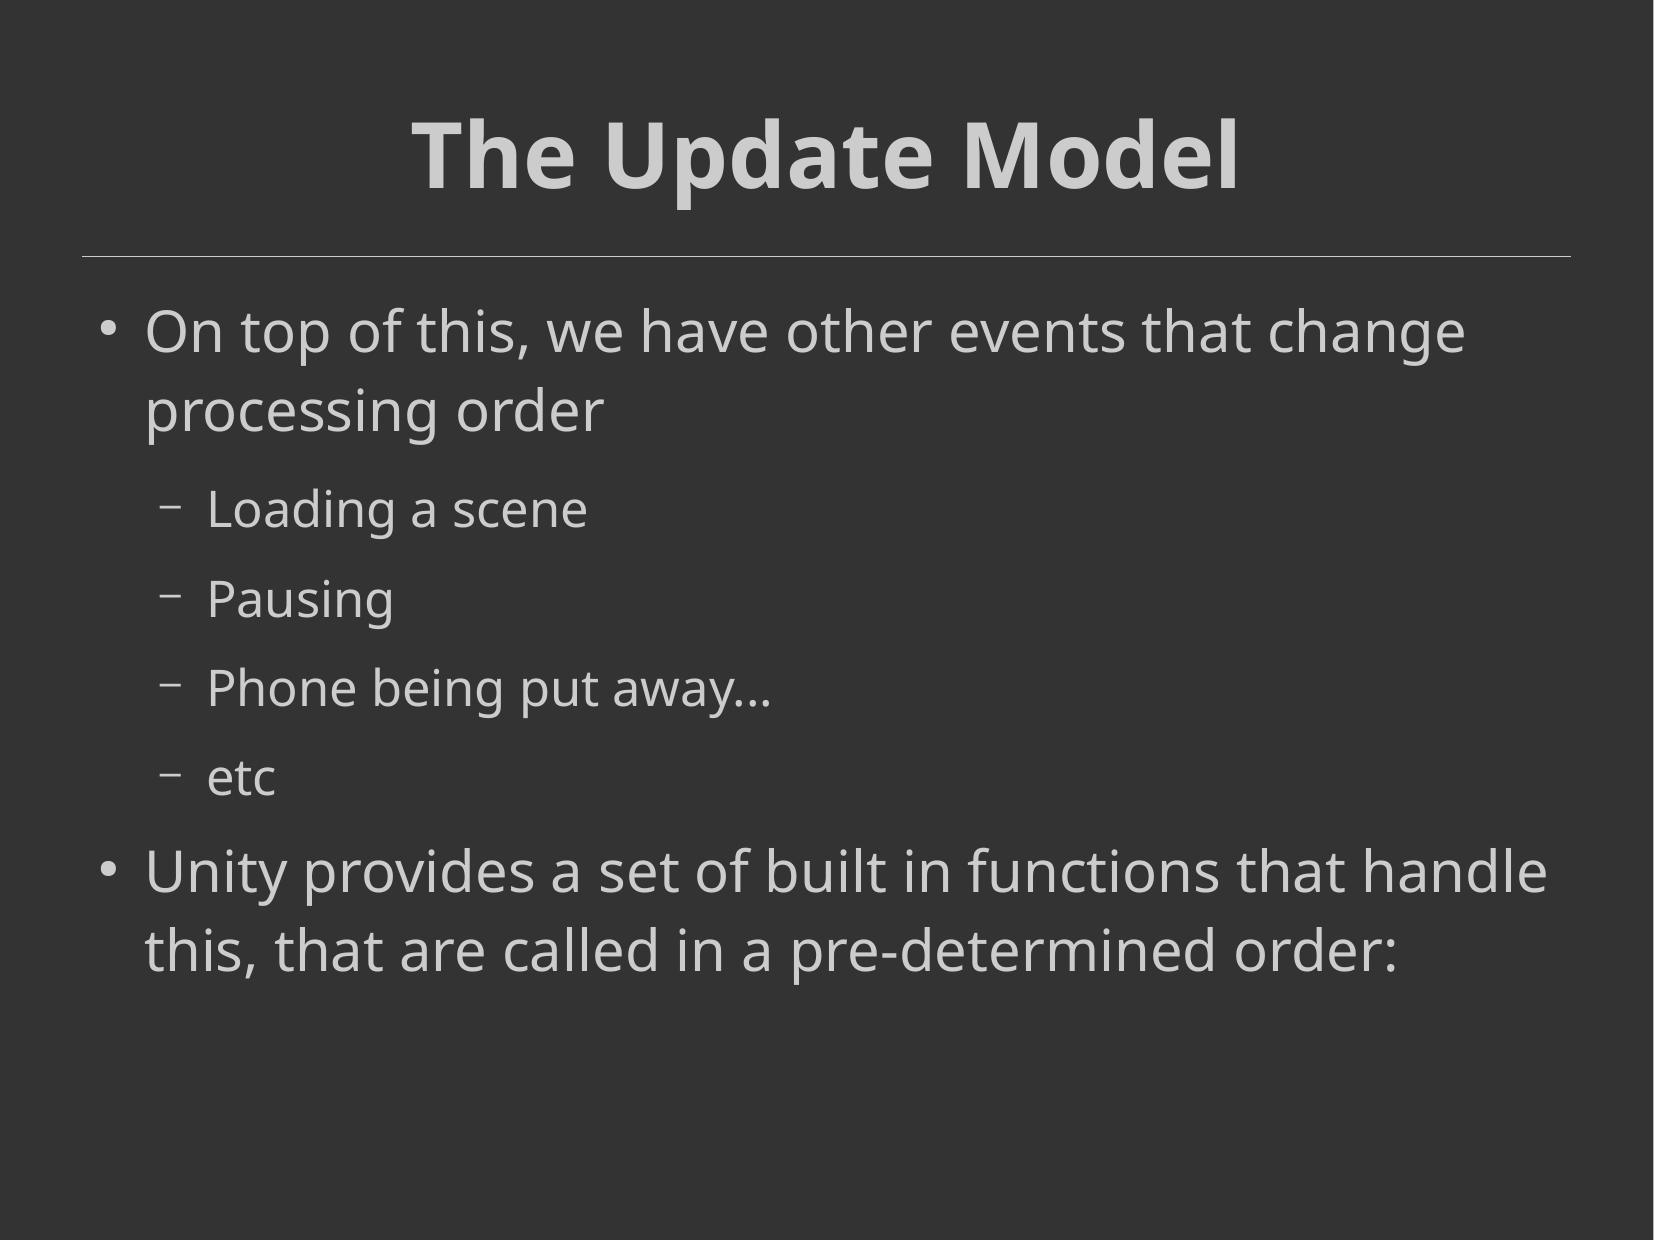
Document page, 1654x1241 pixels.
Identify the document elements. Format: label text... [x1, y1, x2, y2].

list On top of this, we have other events that change processing order Loading a scene Pausing Phone being put away... etc Unity provides a set of built in functions that handle this, that are called in a pre-determined order: [82, 290, 1571, 1010]
title The Update Model [82, 49, 1571, 257]
